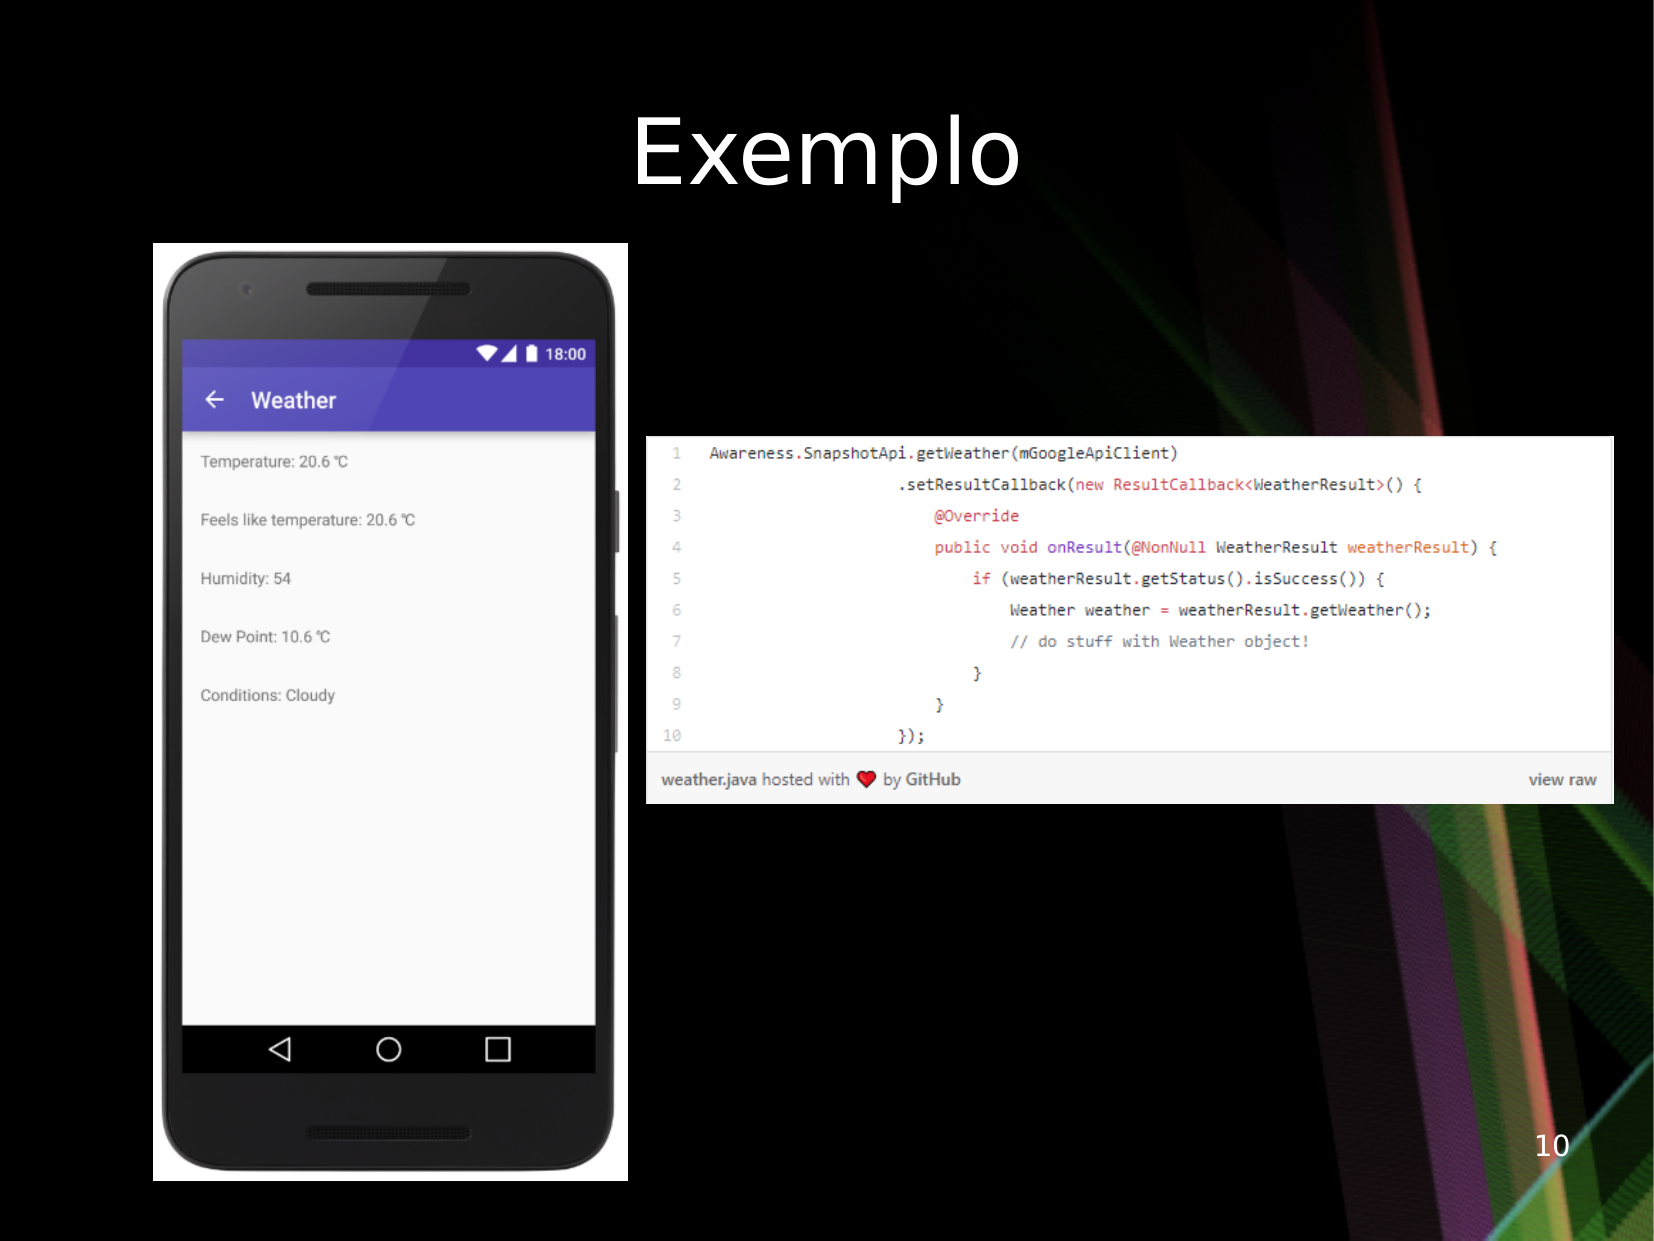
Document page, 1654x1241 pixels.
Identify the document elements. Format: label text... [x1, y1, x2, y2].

picture [0, 0, 1654, 1241]
title Exemplo [82, 49, 1571, 257]
